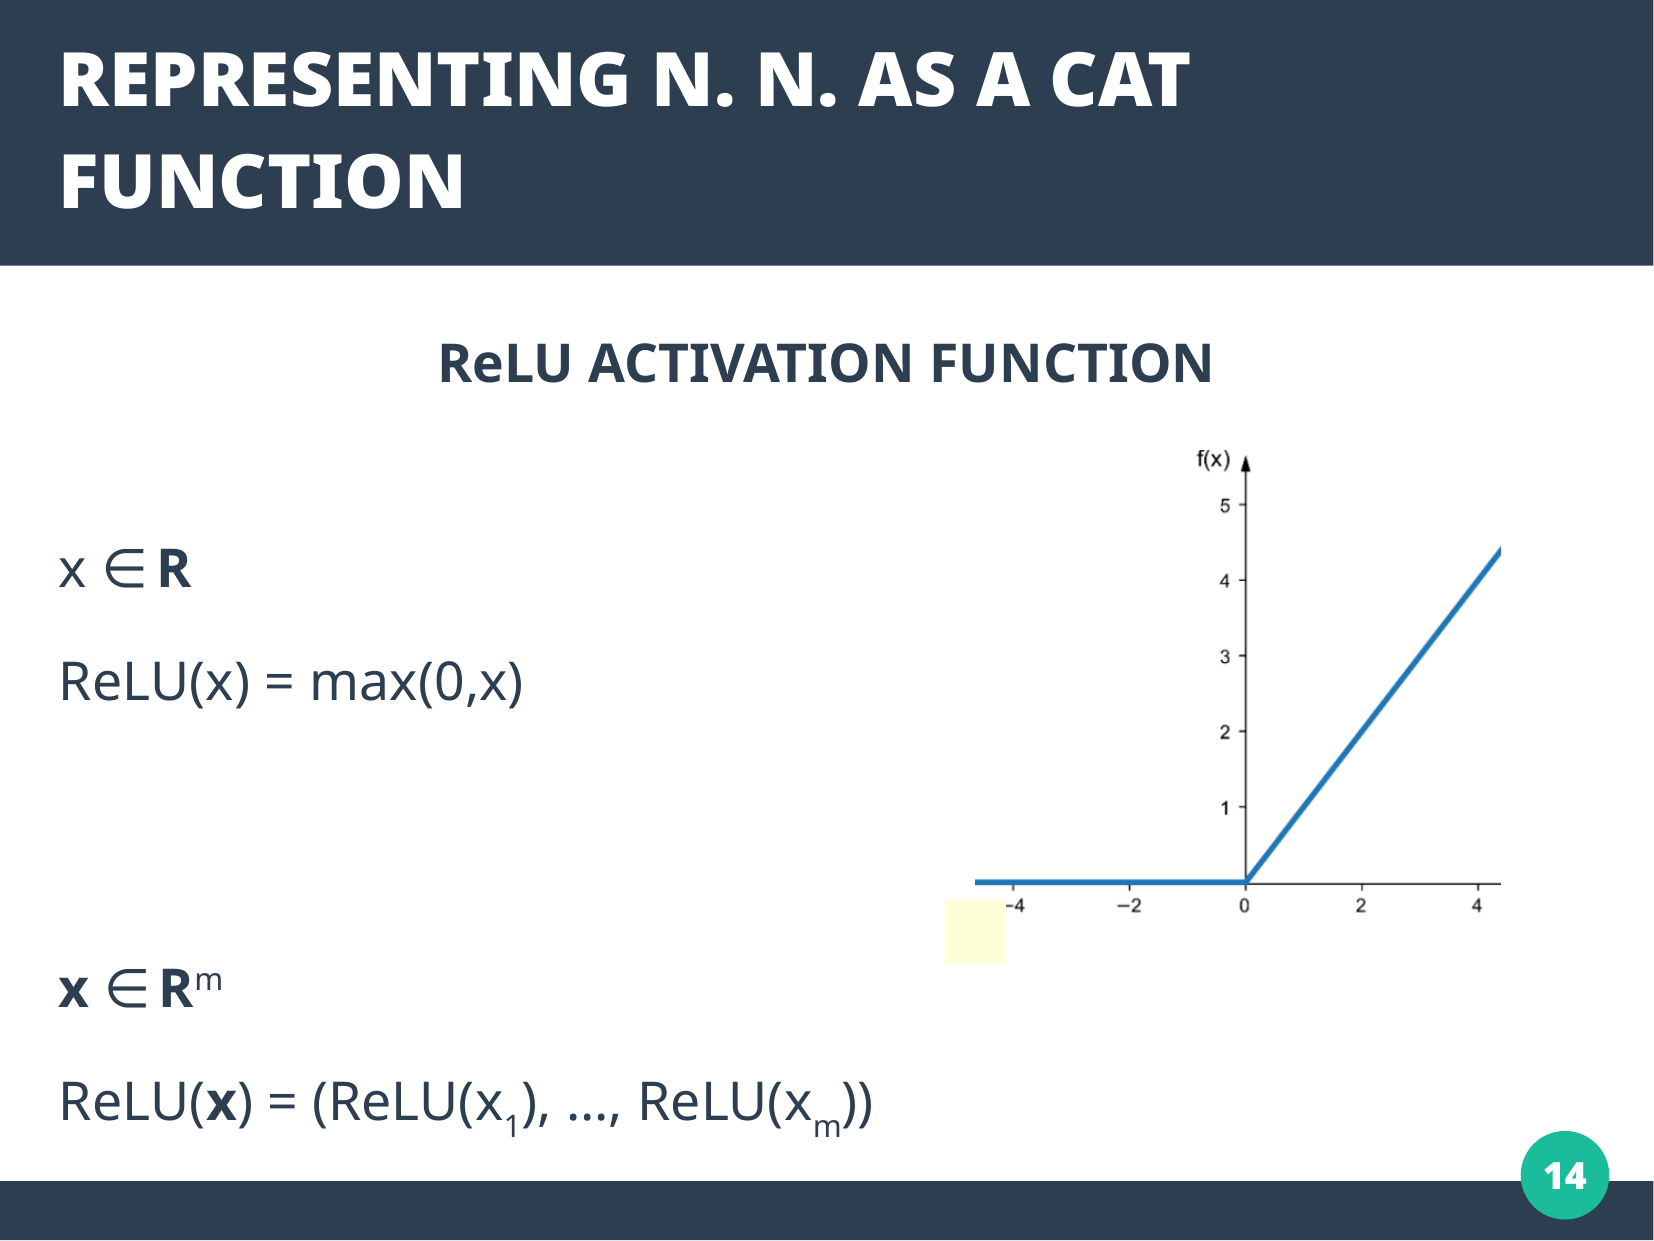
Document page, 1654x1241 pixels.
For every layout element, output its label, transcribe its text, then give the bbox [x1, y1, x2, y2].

list ReLU ACTIVATION FUNCTION x ∈ R ReLU(x) = max(0,x) x ∈ Rm ReLU(x) = (ReLU(x1), …, ReLU(xm)) [59, 324, 1595, 1152]
picture [975, 450, 1501, 925]
title REPRESENTING N. N. AS A CAT FUNCTION [59, 49, 1595, 207]
text_box [945, 900, 1006, 964]
